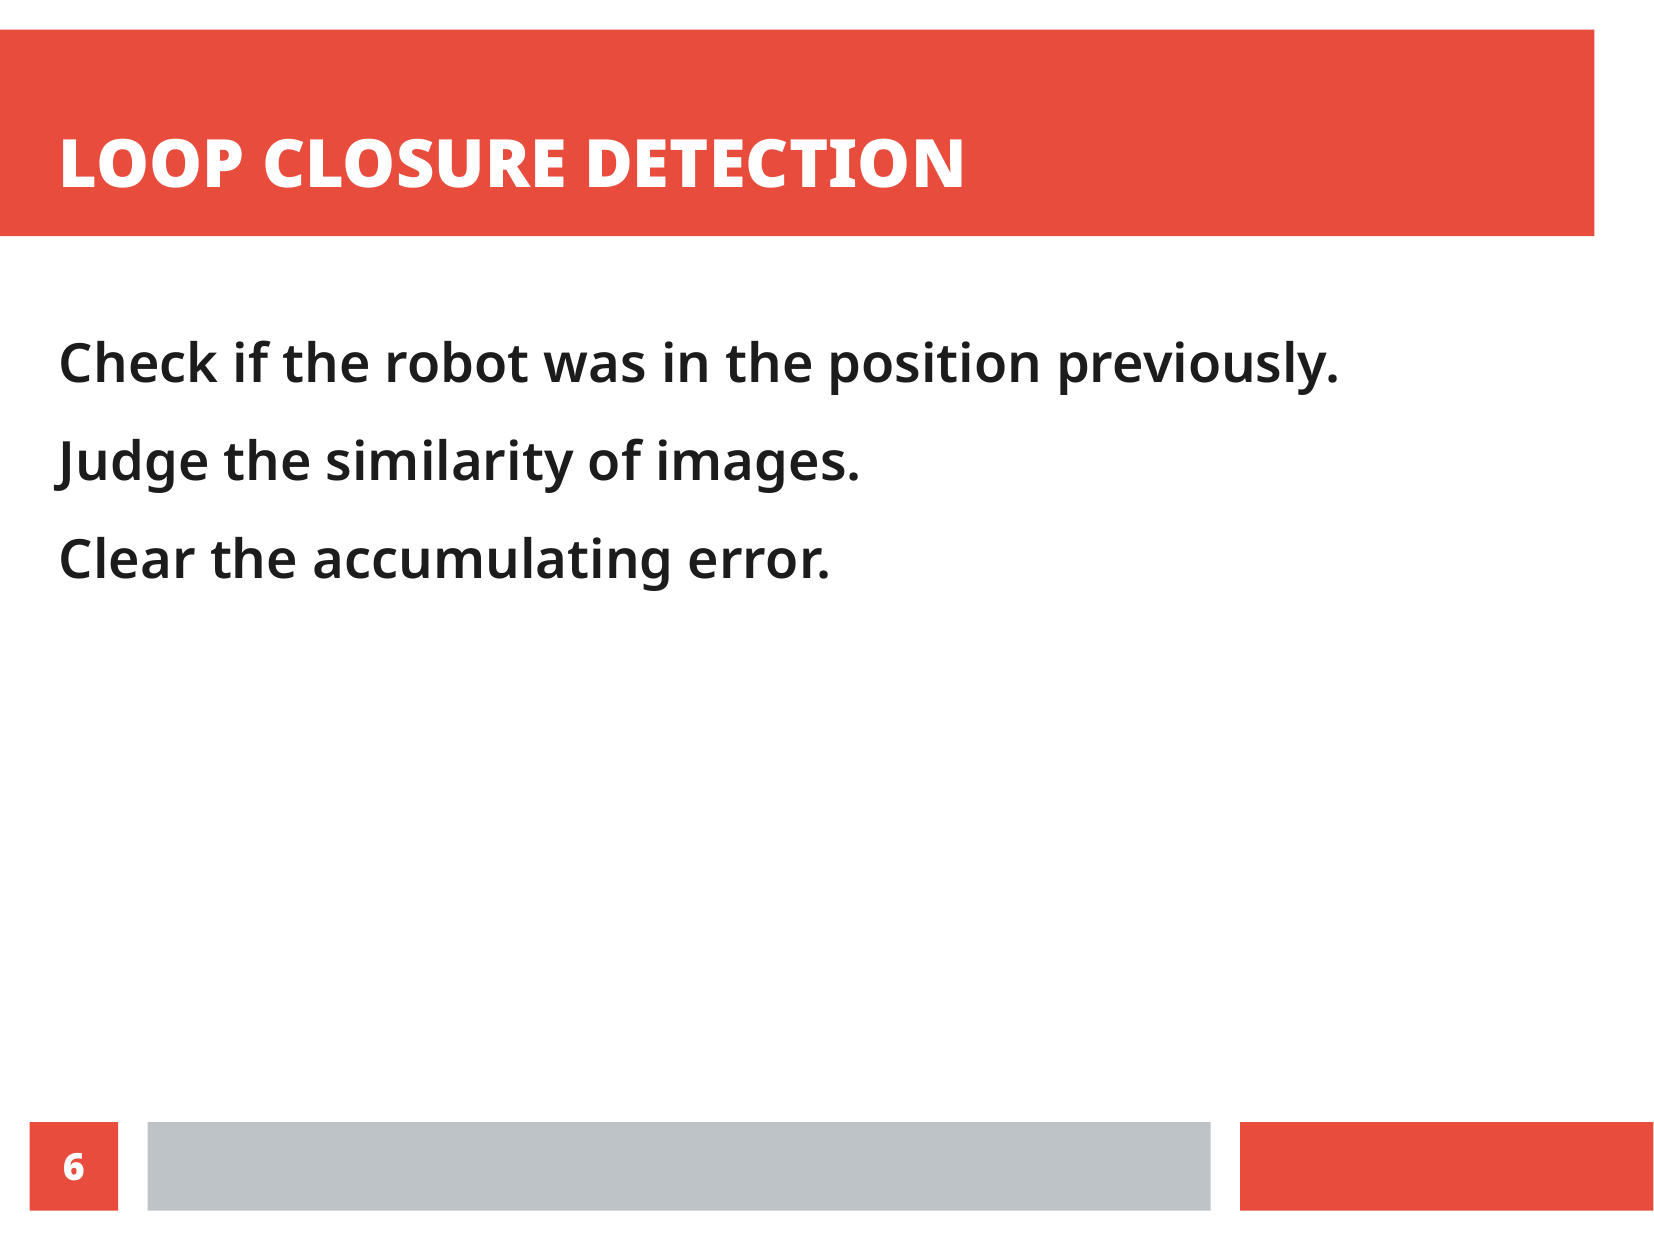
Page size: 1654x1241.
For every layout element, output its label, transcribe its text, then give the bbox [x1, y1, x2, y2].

title LOOP CLOSURE DETECTION [59, 59, 1595, 207]
list Check if the robot was in the position previously. Judge the similarity of images. Clear the accumulating error. [59, 324, 1565, 1093]
